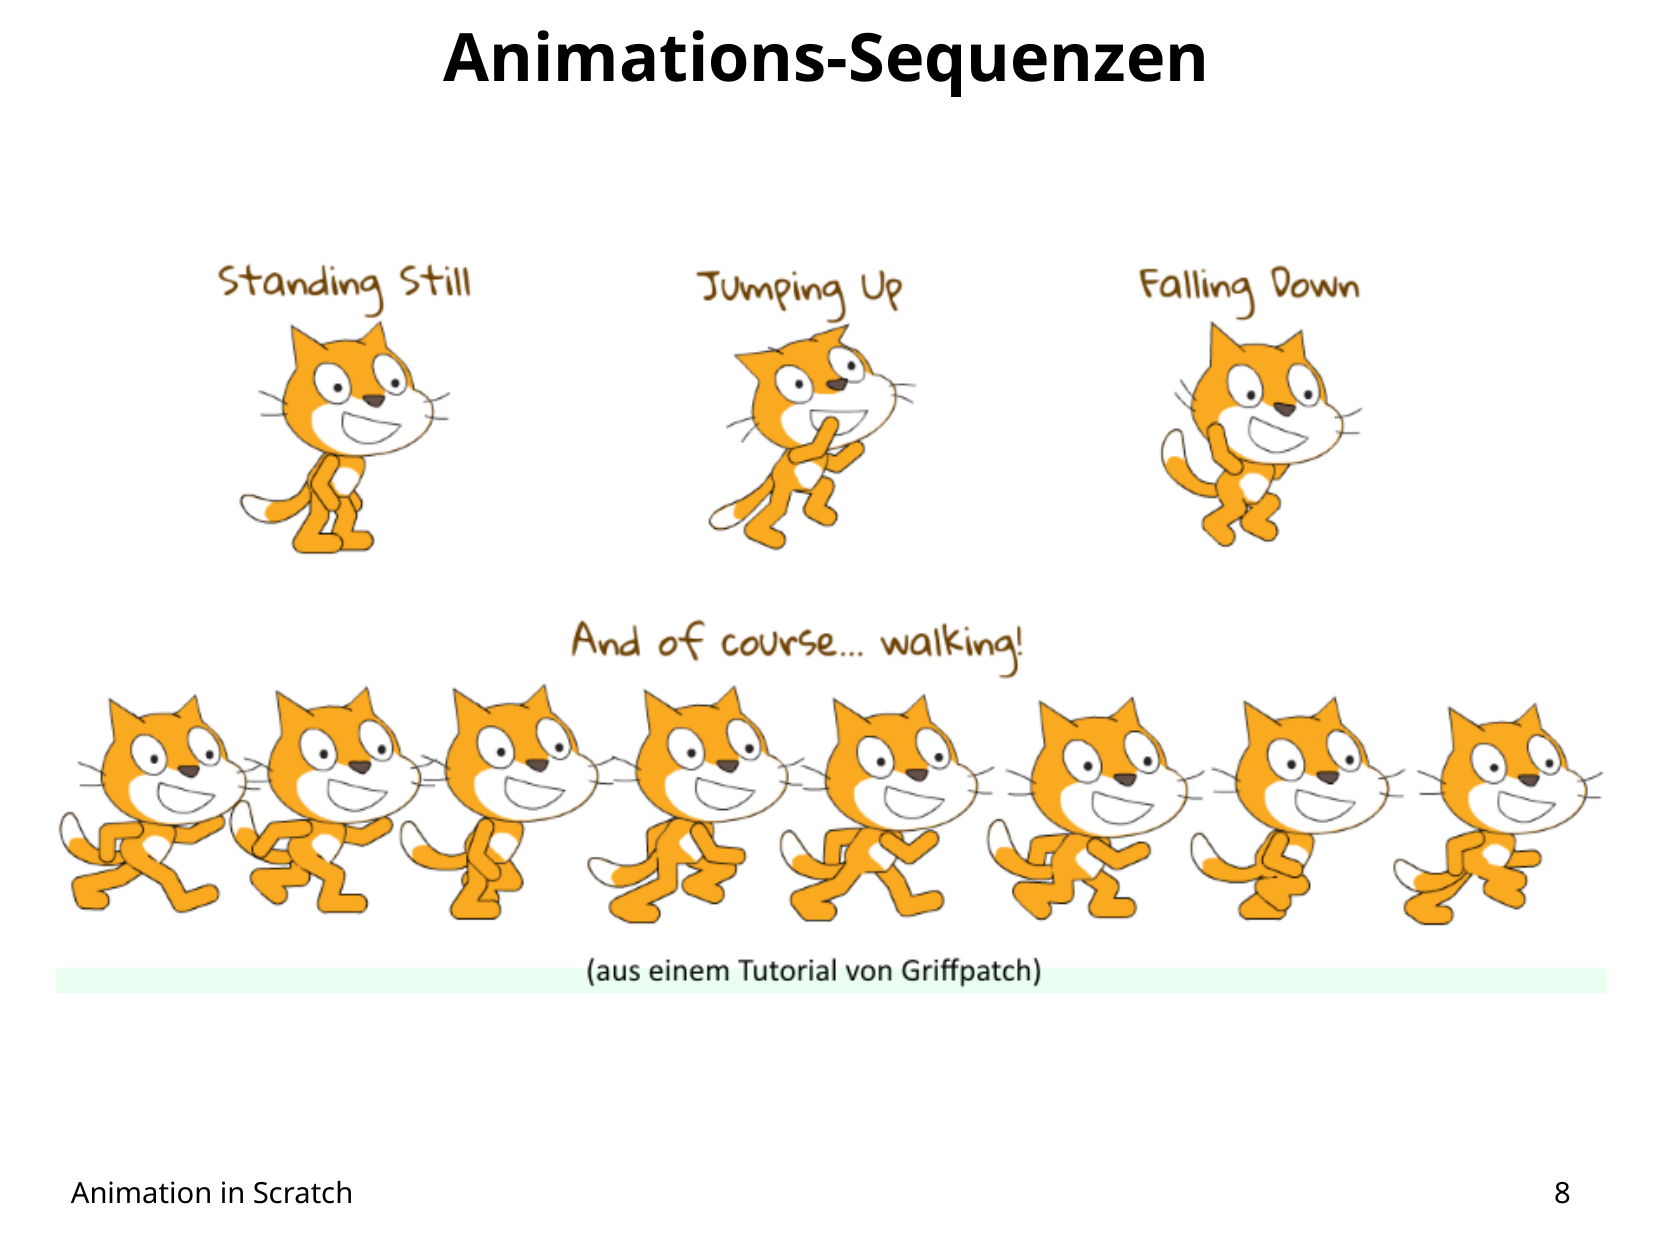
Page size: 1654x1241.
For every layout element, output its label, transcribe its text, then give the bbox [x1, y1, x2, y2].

picture [56, 259, 1607, 993]
title Animations-Sequenzen [0, 5, 1654, 107]
